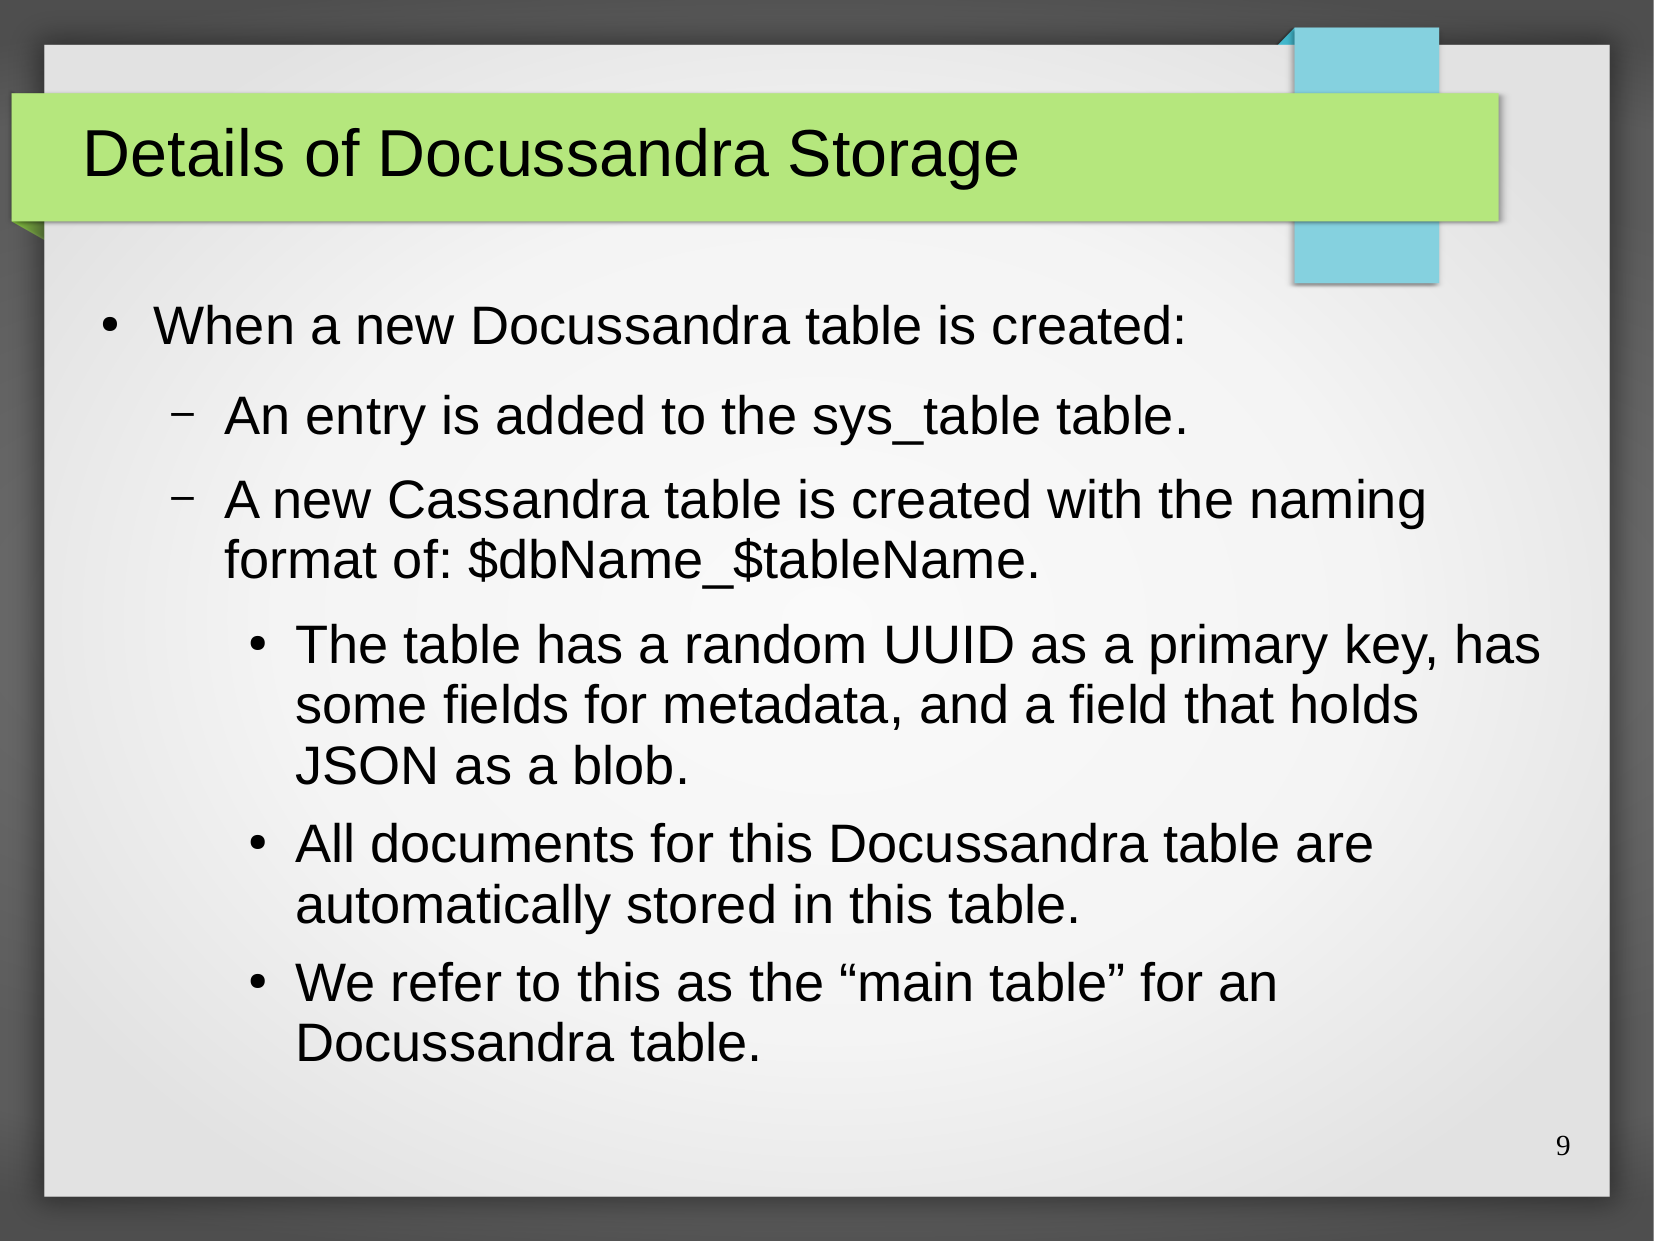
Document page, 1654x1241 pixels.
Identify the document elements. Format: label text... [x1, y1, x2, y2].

list When a new Docussandra table is created: An entry is added to the sys_table table. A new Cassandra table is created with the naming format of: $dbName_$tableName. The table has a random UUID as a primary key, has some fields for metadata, and a field that holds JSON as a blob. All documents for this Docussandra table are automatically stored in this table. We refer to this as the “main table” for an Docussandra table. [82, 295, 1576, 1126]
title Details of Docussandra Storage [82, 94, 1264, 213]
picture [0, 0, 1654, 1241]
